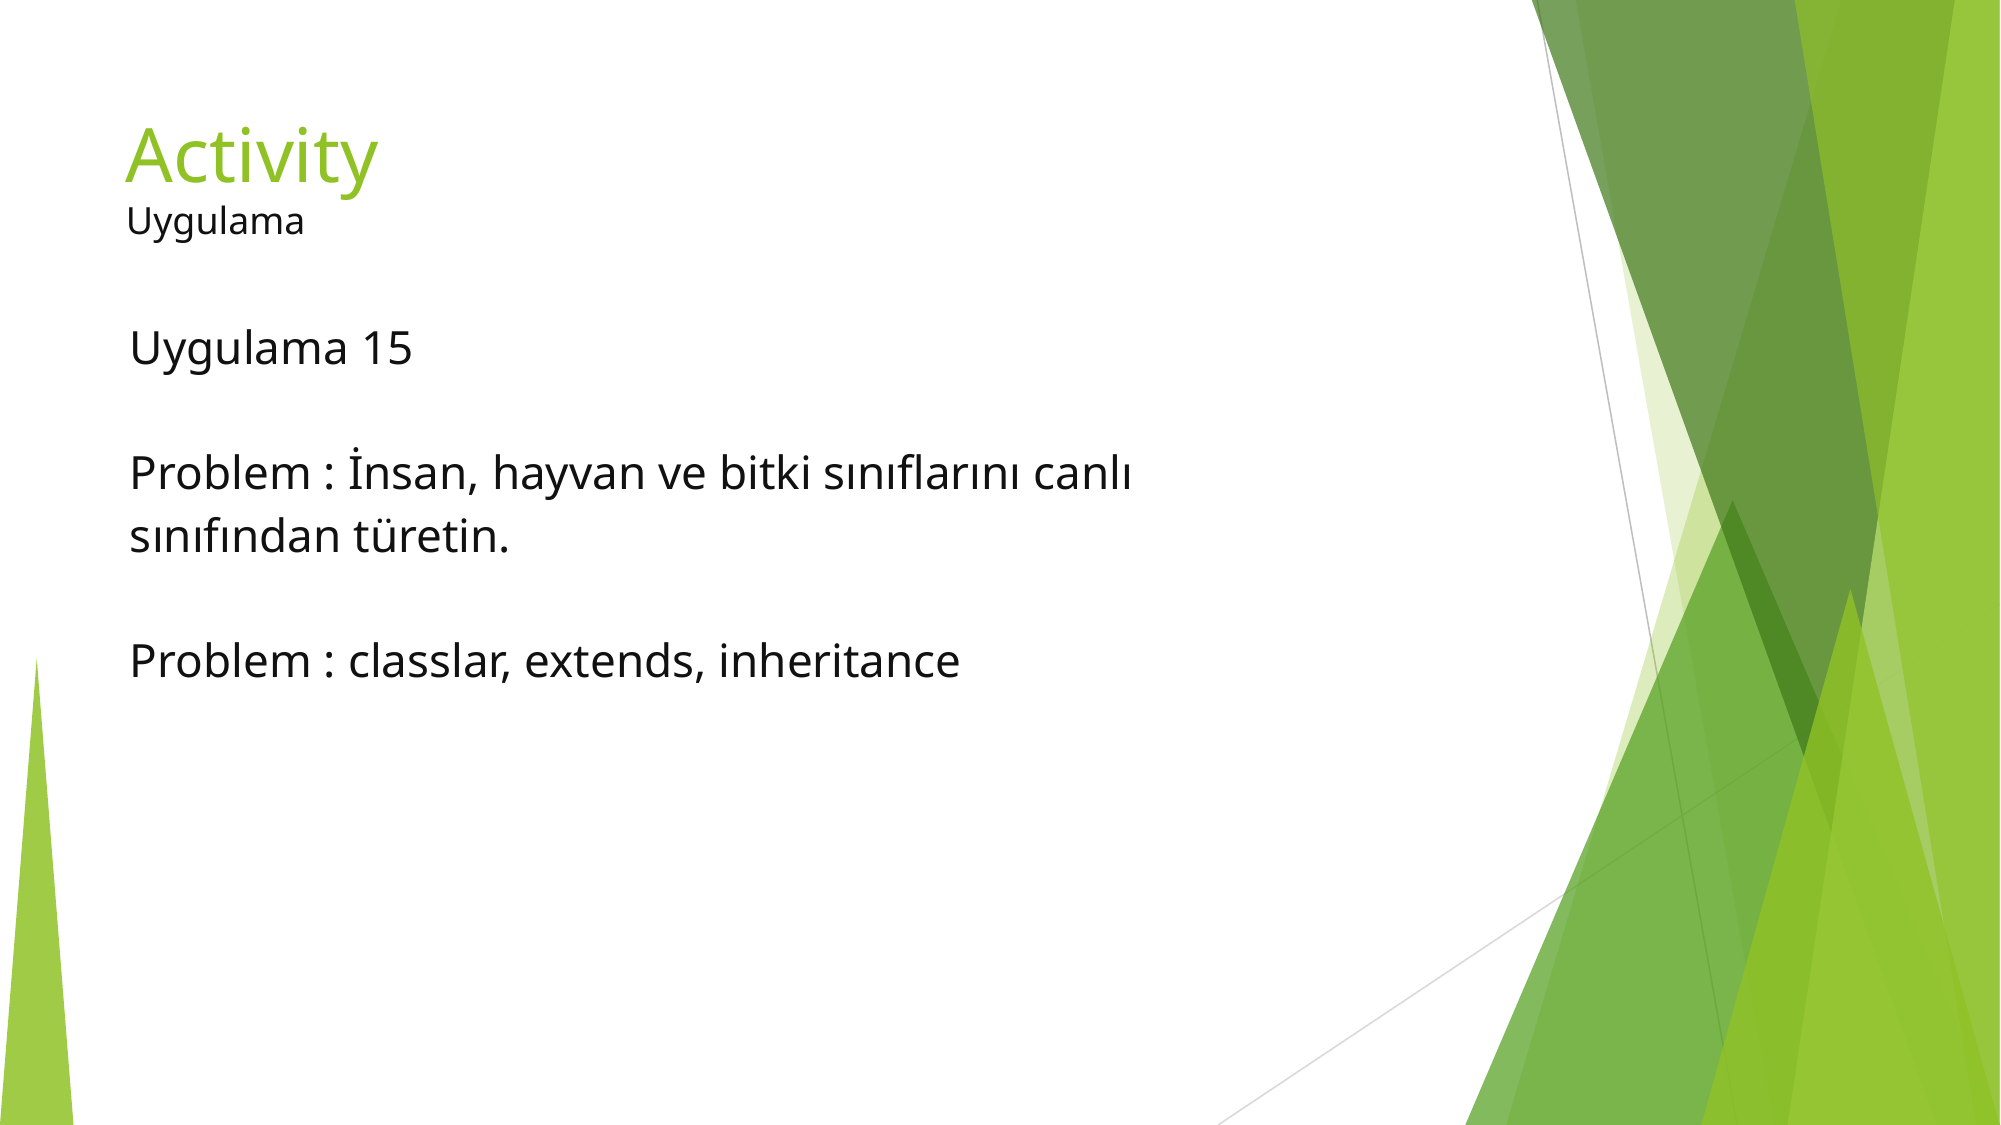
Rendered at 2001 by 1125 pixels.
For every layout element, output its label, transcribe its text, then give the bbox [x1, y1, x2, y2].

title Activity Uygulama [111, 99, 1522, 317]
text_box Uygulama 15 Problem : İnsan, hayvan ve bitki sınıflarını canlı sınıfından türetin. Problem : classlar, extends, inheritance [129, 283, 1335, 911]
